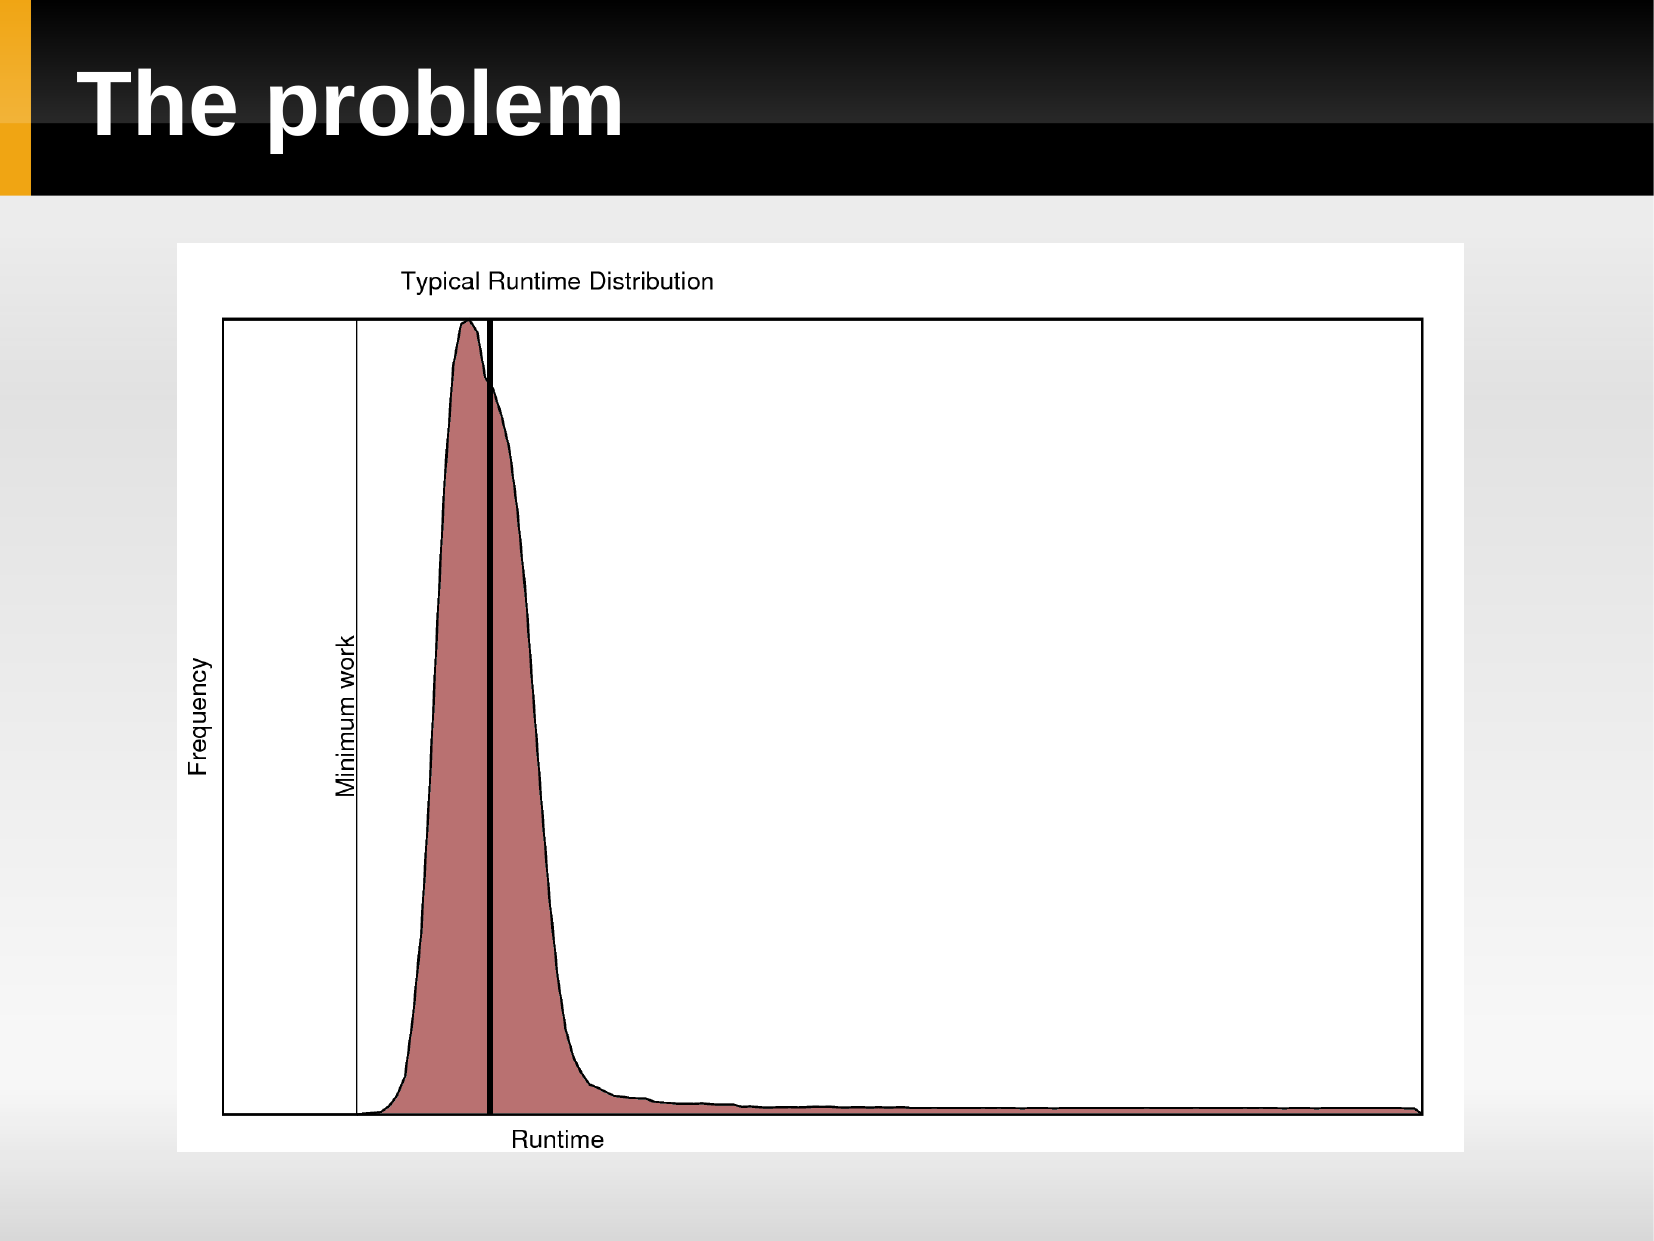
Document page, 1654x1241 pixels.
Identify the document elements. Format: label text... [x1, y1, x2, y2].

title The problem [76, 7, 1565, 200]
picture [0, 0, 1654, 1241]
